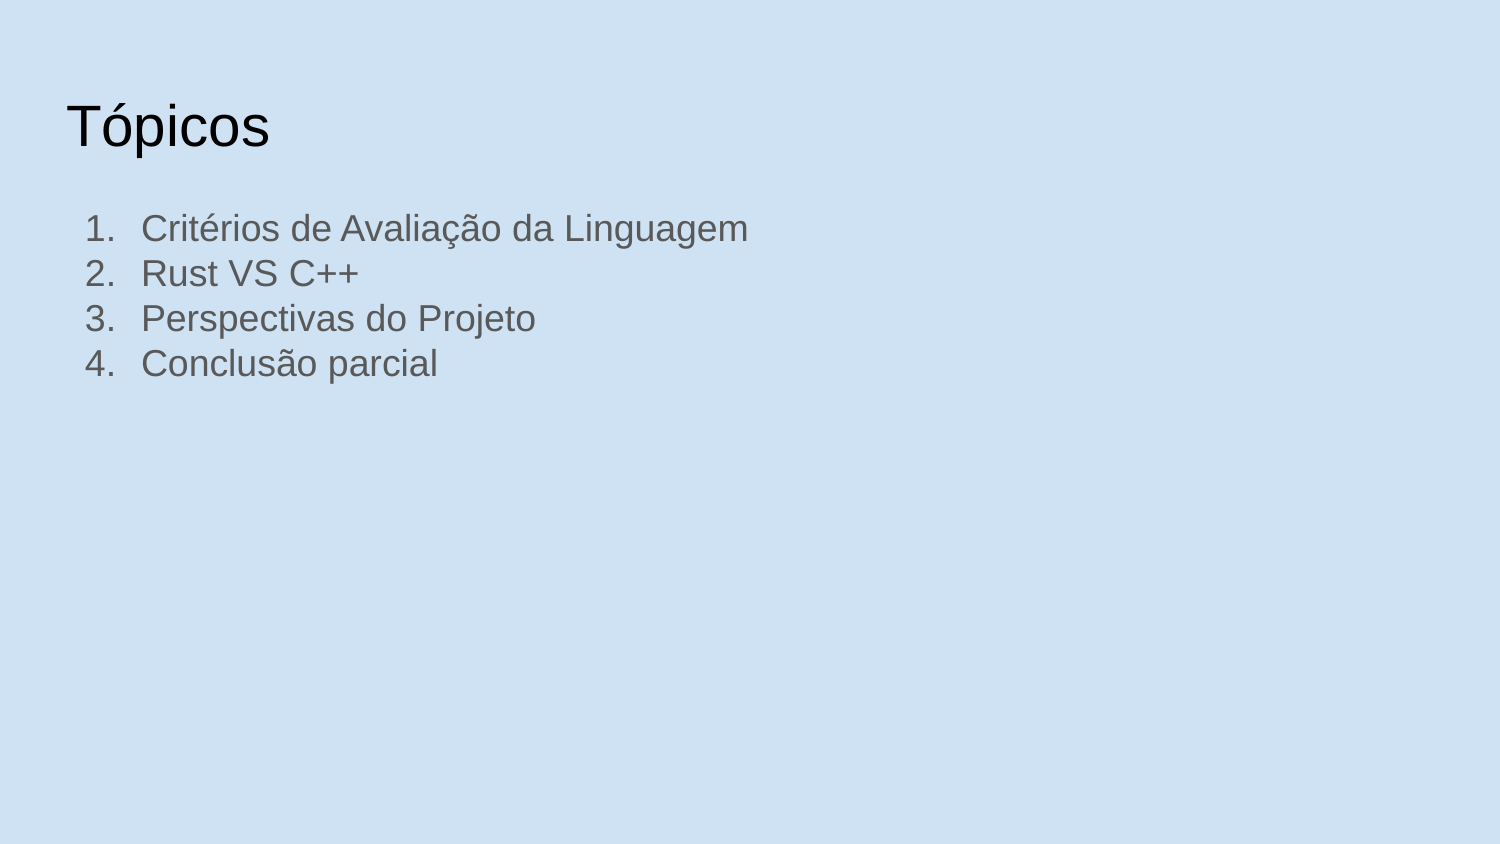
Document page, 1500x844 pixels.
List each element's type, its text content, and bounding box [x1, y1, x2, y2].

title Tópicos [51, 72, 1449, 167]
list Critérios de Avaliação da Linguagem Rust VS C++ Perspectivas do Projeto Conclusão parcial [51, 189, 1449, 750]
